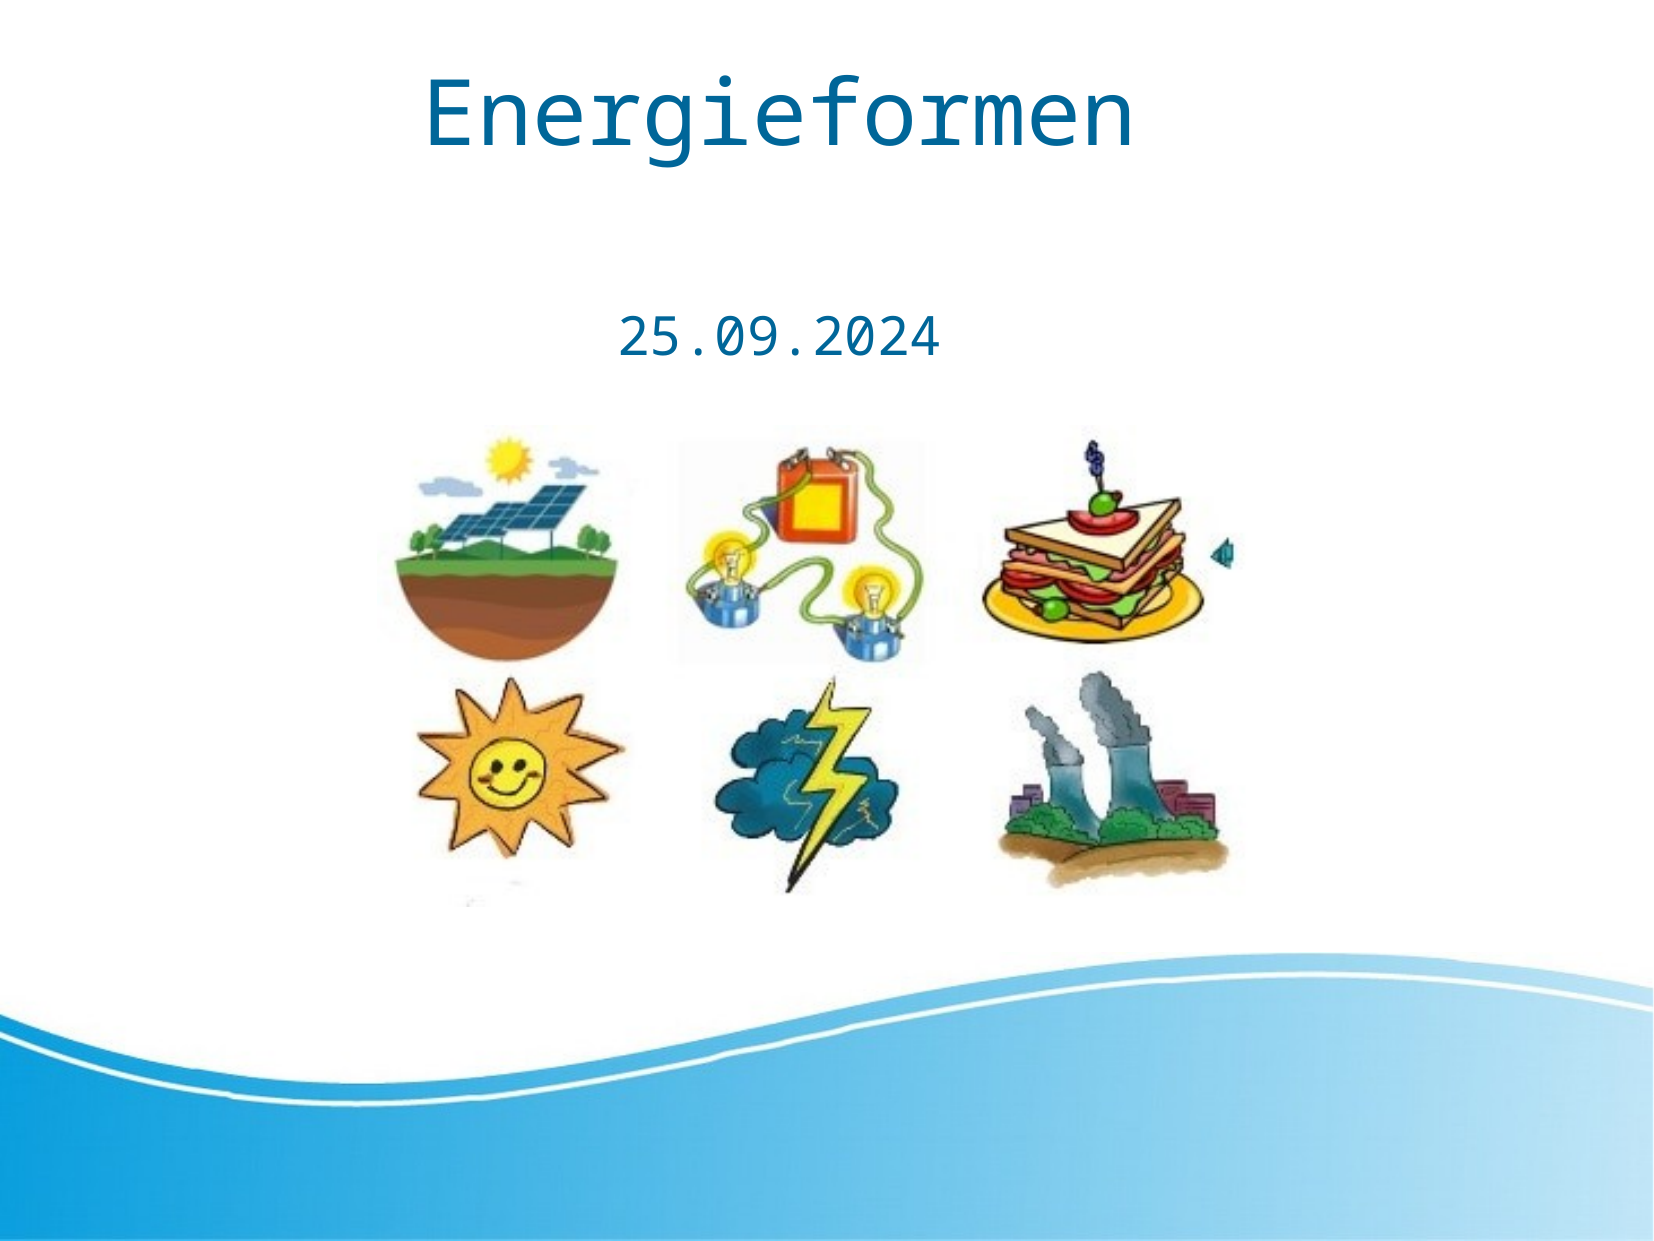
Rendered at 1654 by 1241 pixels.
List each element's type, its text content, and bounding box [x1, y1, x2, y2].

title Energieformen 25.09.2024 [35, 51, 1524, 369]
picture [377, 425, 1252, 907]
picture [0, 952, 1654, 1241]
